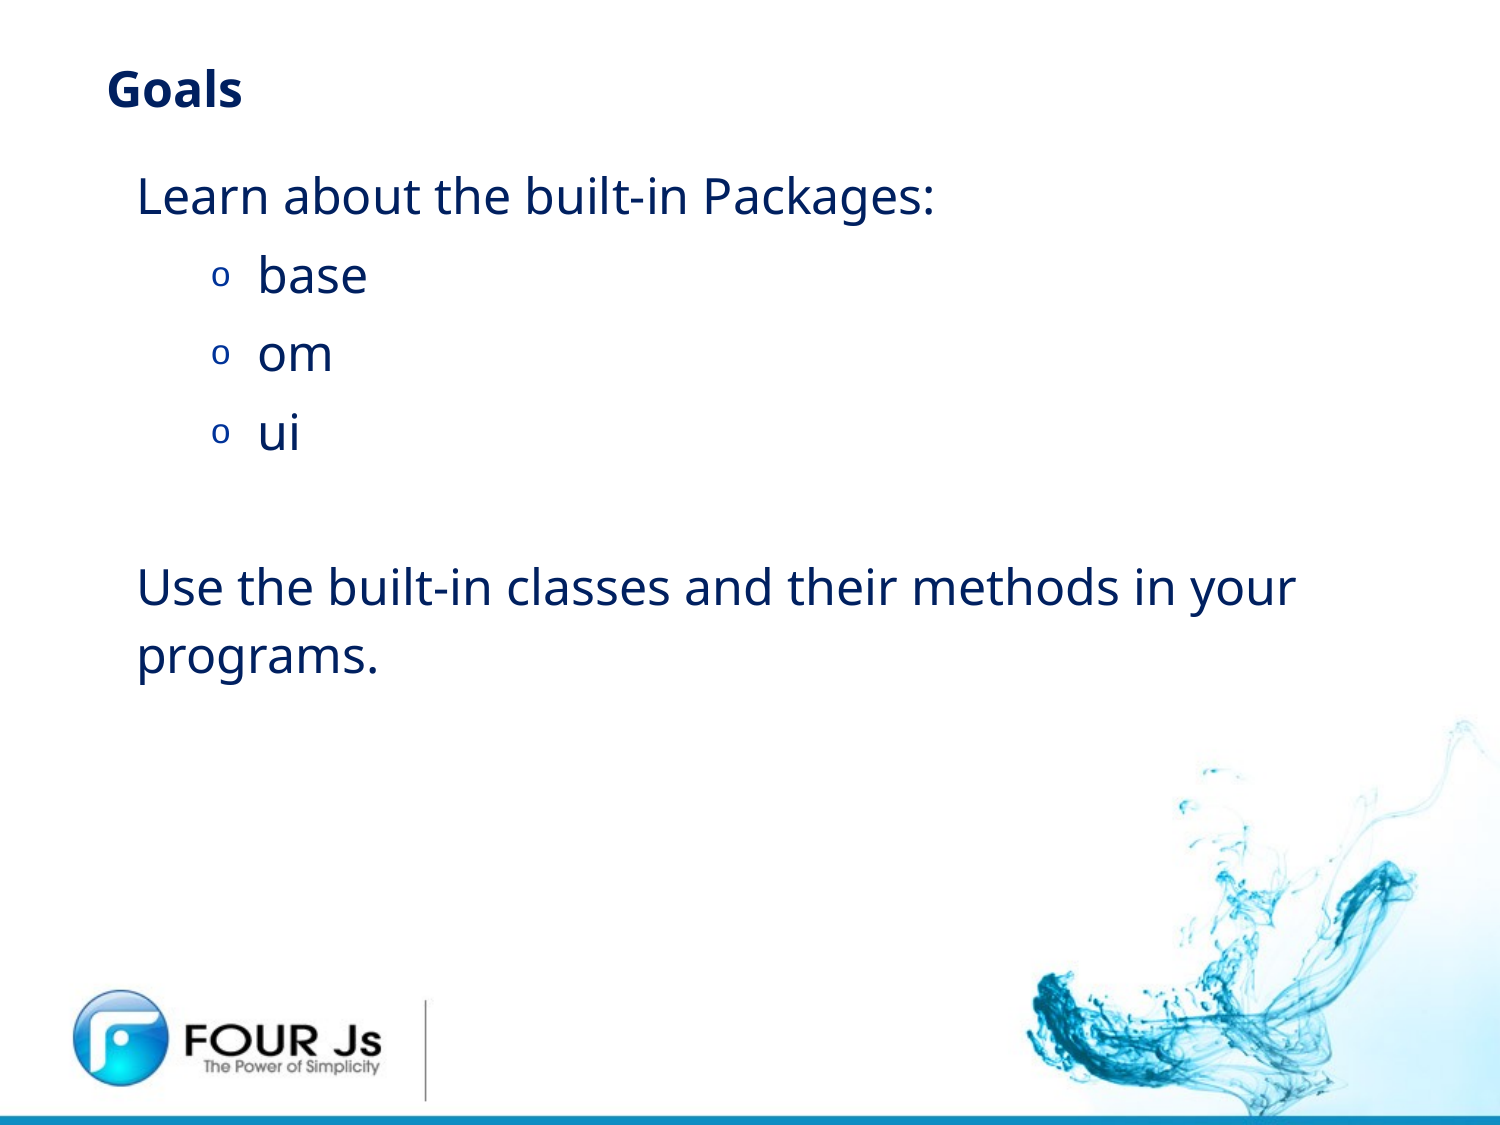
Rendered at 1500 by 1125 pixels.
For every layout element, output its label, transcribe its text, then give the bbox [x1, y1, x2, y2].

text_box Learn about the built-in Packages: base om ui Use the built-in classes and their methods in your programs. [121, 153, 1383, 804]
title Goals [106, 35, 1388, 142]
picture [0, 0, 1500, 1122]
